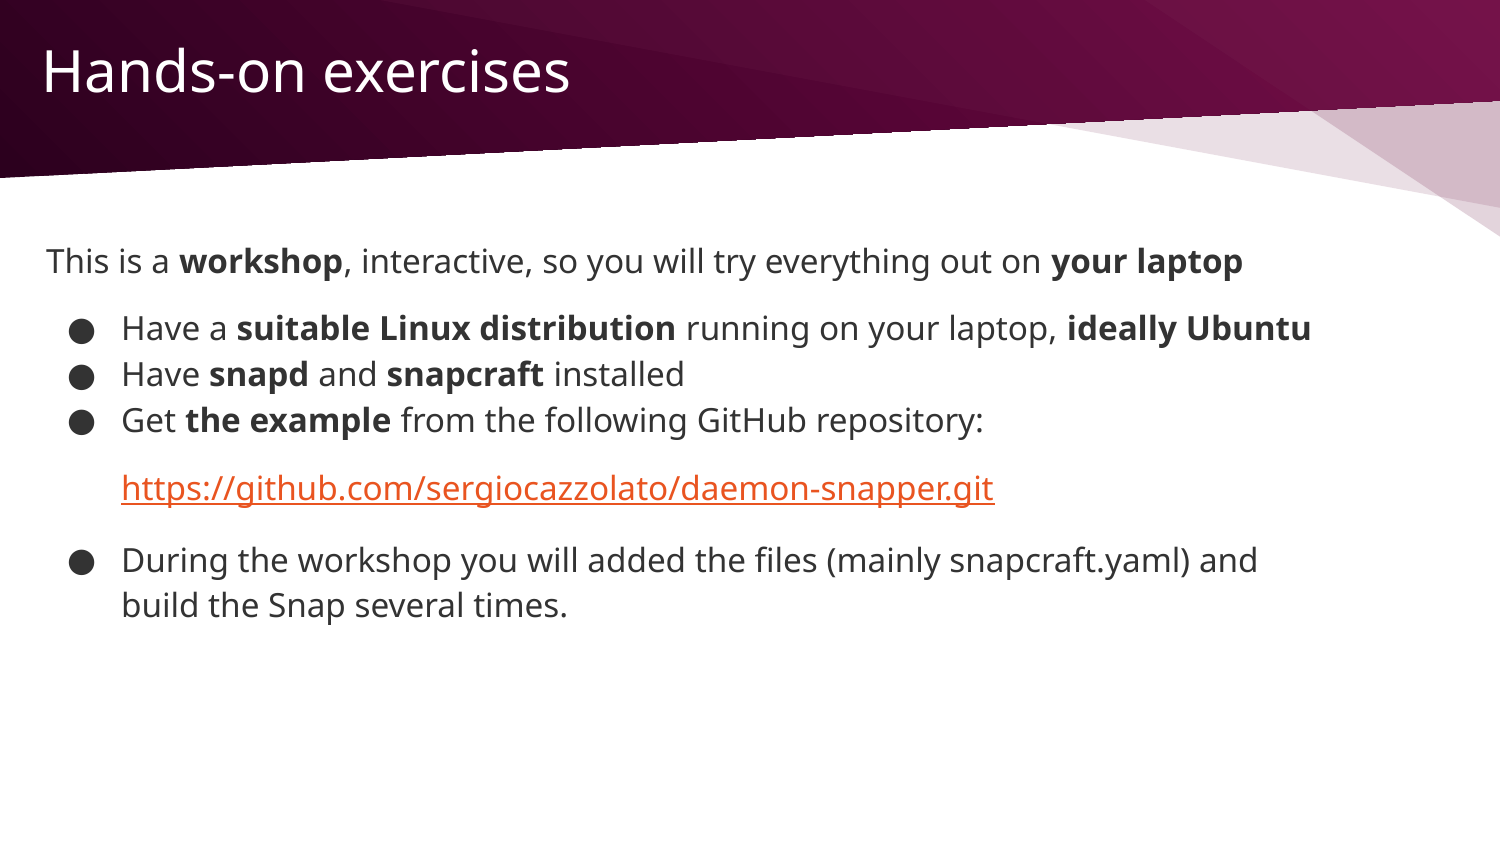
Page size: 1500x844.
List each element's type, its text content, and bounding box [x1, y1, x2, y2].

title Hands-on exercises [41, 5, 1336, 134]
list This is a workshop, interactive, so you will try everything out on your laptop Have a suitable Linux distribution running on your laptop, ideally Ubuntu Have snapd and snapcraft installed Get the example from the following GitHub repository: https://github.com/sergiocazzolato/daemon-snapper.git During the workshop you will added the files (mainly snapcraft.yaml) and build the Snap several times. [35, 229, 1324, 789]
